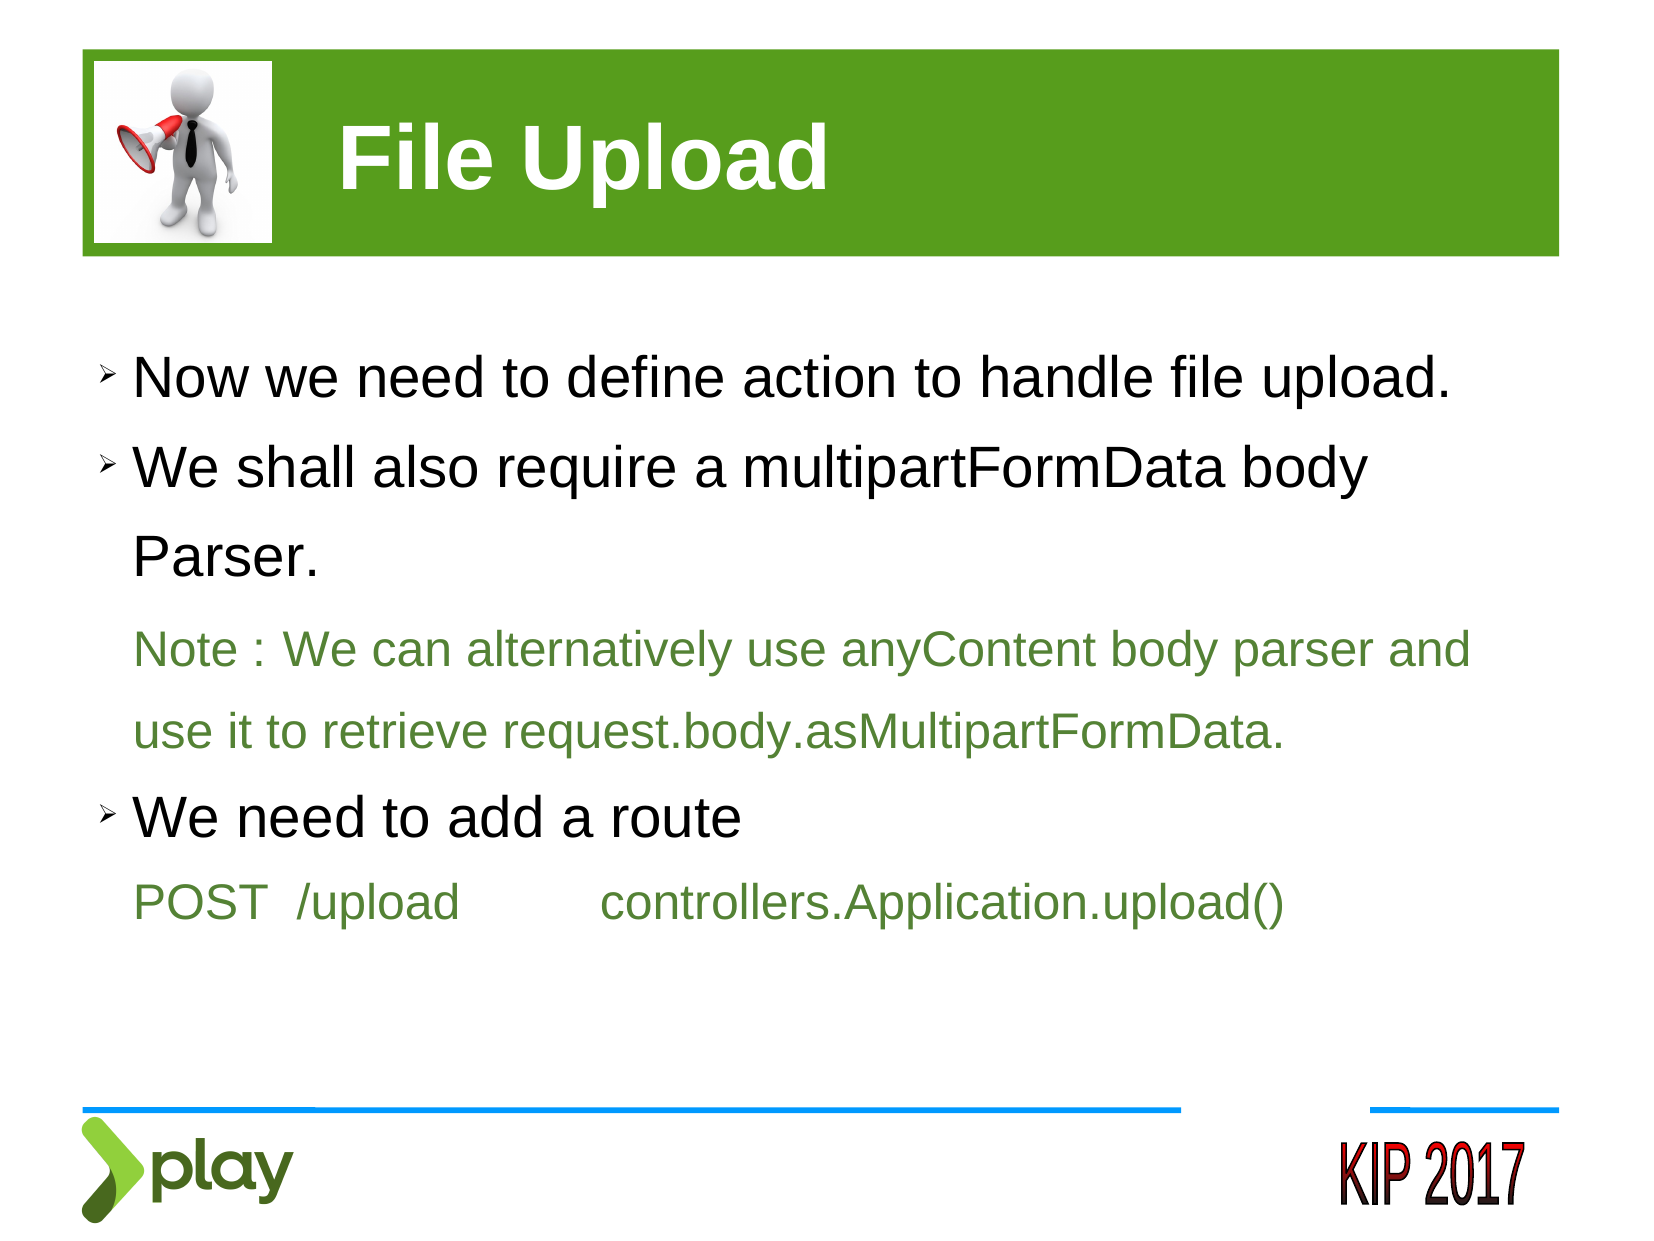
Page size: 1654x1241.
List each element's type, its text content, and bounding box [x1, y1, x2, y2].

text_box Now we need to define action to handle file upload. We shall also require a multipartFormData body Parser. Note : We can alternatively use anyContent body parser and use it to retrieve request.body.asMultipartFormData. We need to add a route POST /upload controllers.Application.upload() [82, 299, 1560, 1065]
picture [94, 61, 272, 243]
title File Upload [82, 49, 1560, 257]
picture [68, 1111, 302, 1229]
